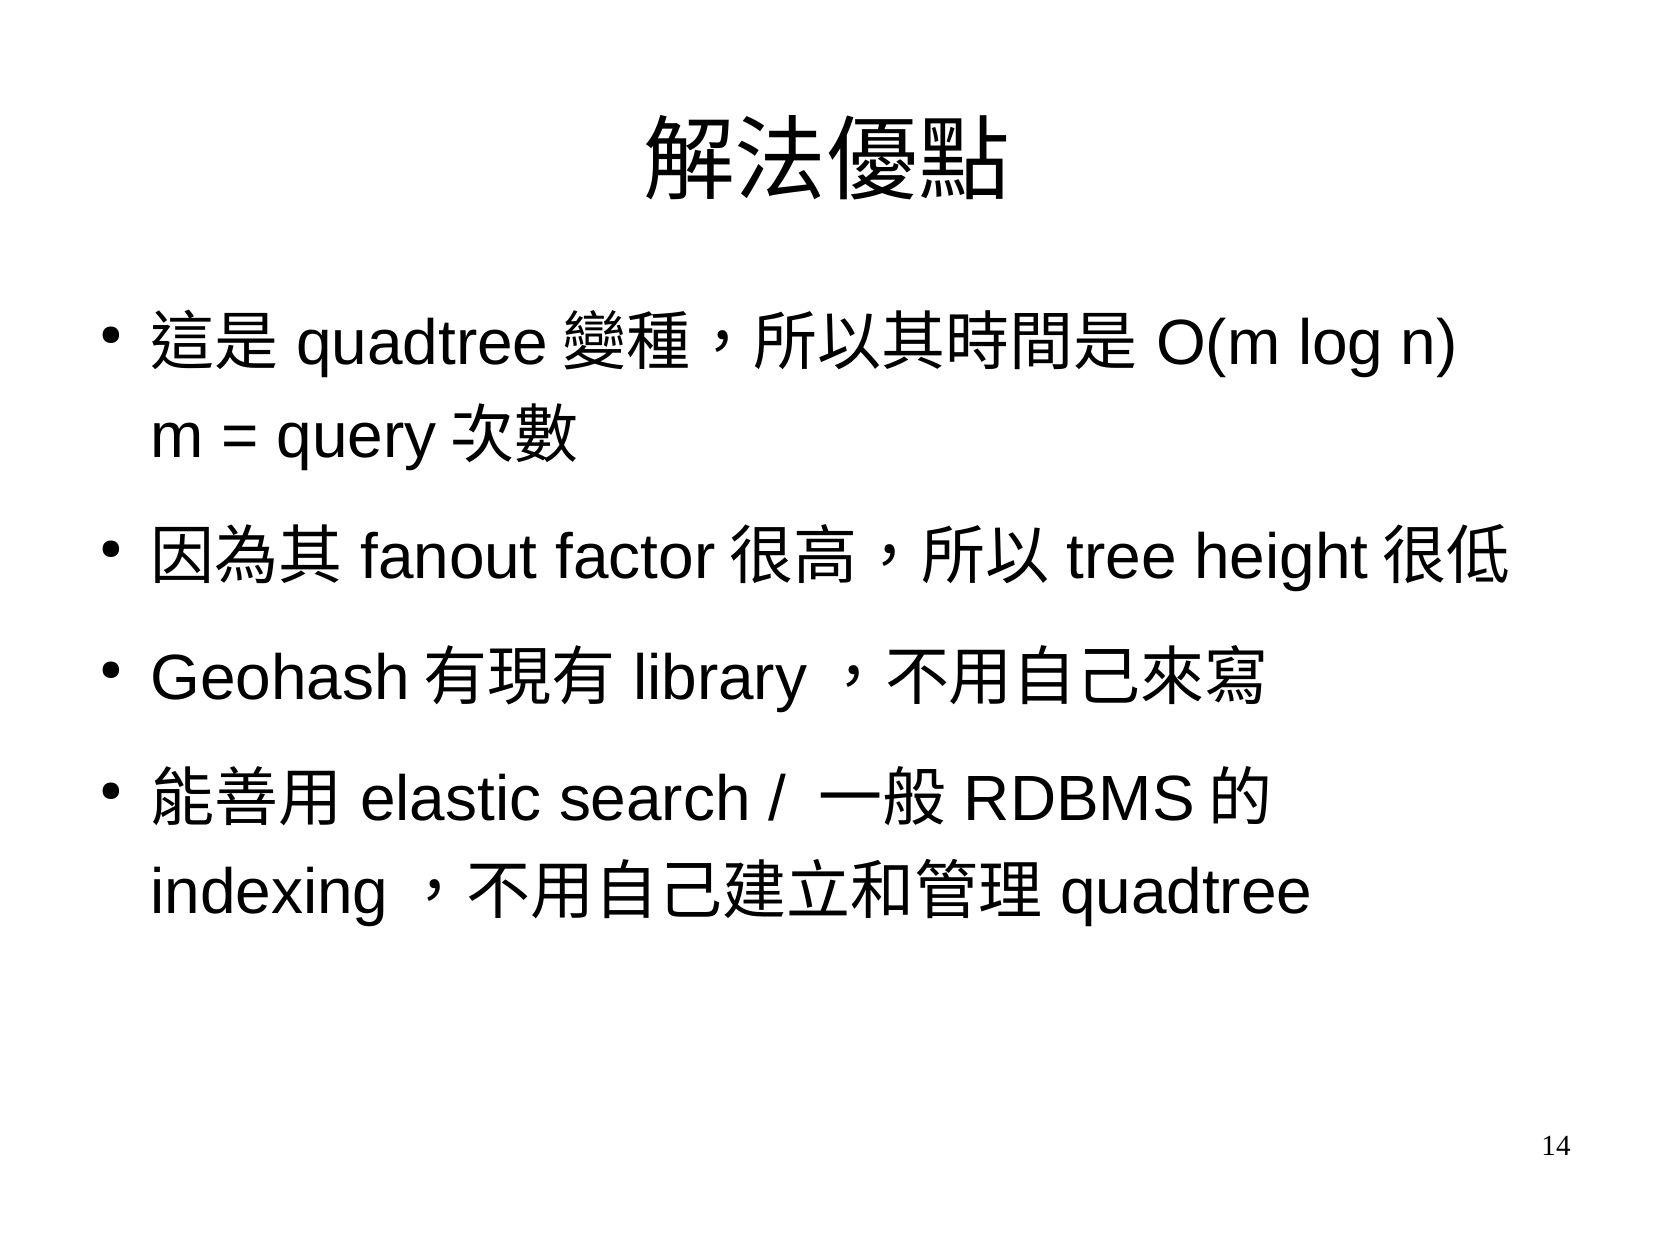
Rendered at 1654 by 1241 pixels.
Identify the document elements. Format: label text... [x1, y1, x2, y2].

list 這是quadtree變種，所以其時間是O(m log n) m = query次數 因為其fanout factor很高，所以tree height很低 Geohash有現有library，不用自己來寫 能善用elastic search / 一般RDBMS的indexing，不用自己建立和管理quadtree [82, 290, 1571, 1010]
title 解法優點 [82, 49, 1571, 257]
